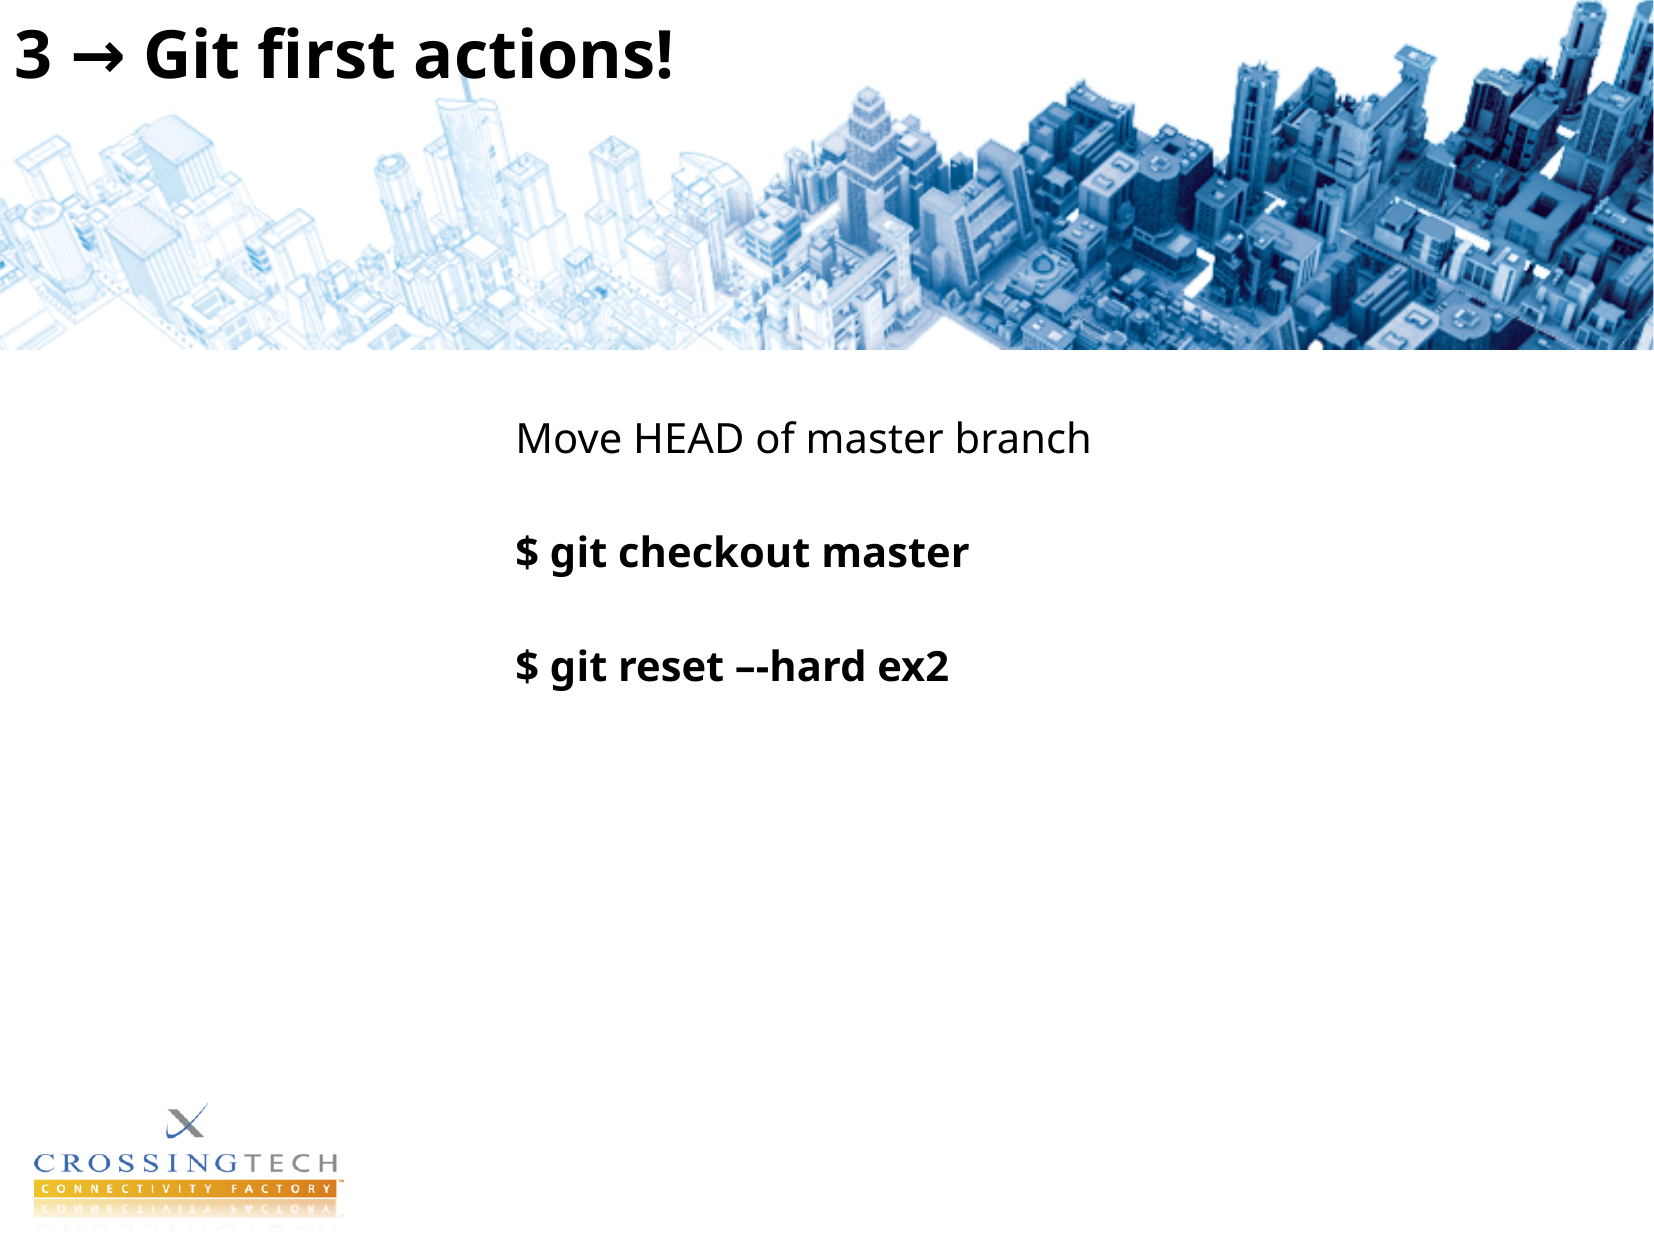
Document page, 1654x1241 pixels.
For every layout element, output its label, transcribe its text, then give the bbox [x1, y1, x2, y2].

text_box 3 → Git first actions! [0, 0, 913, 93]
picture [0, 0, 1654, 350]
text_box Move HEAD of master branch $ git checkout master $ git reset –-hard ex2 [500, 401, 1184, 659]
picture [34, 1103, 344, 1237]
